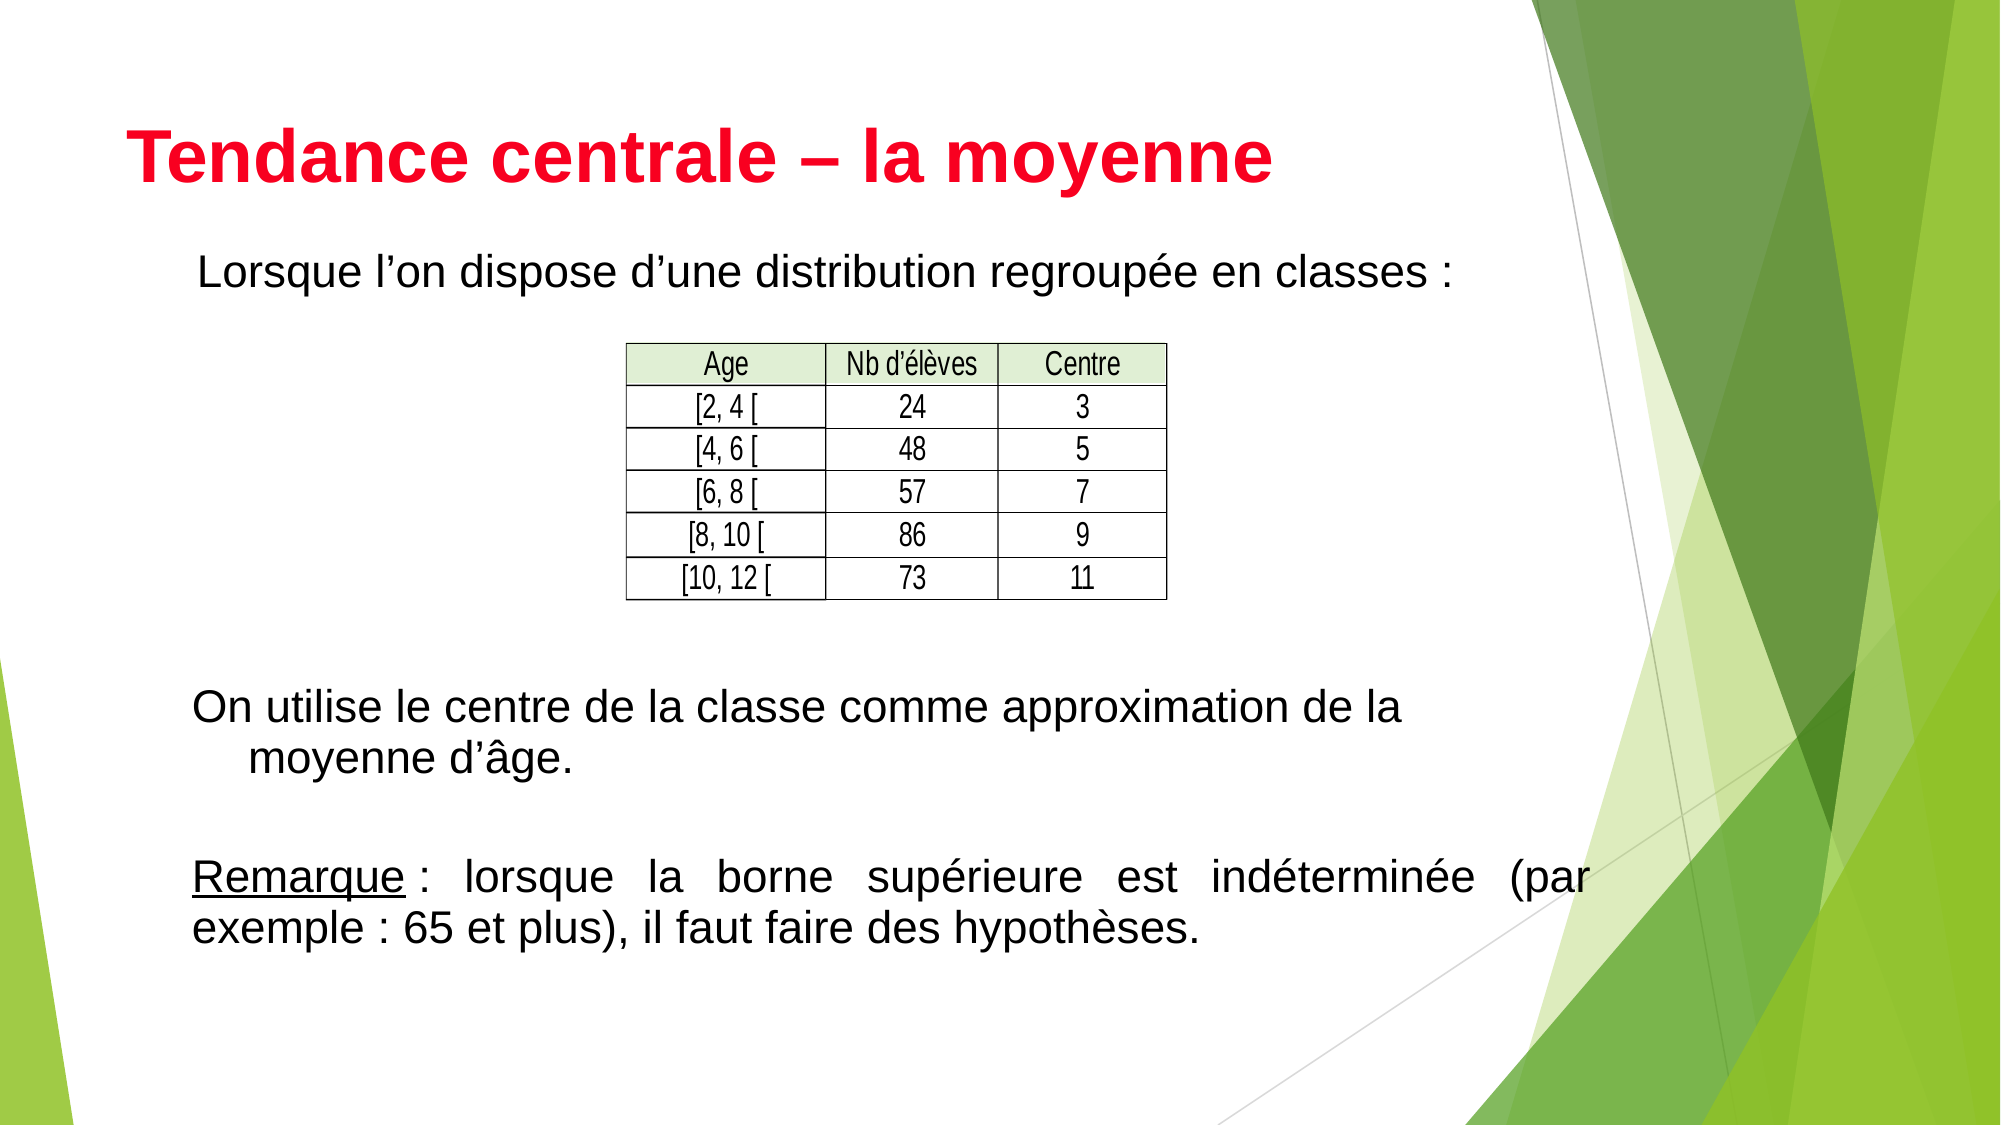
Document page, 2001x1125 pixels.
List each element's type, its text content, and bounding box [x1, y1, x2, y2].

list Lorsque l’on dispose d’une distribution regroupée en classes : [111, 234, 1560, 993]
title Tendance centrale – la moyenne [111, 99, 1522, 234]
text_box On utilise le centre de la classe comme approximation de la moyenne d’âge. Remarque : lorsque la borne supérieure est indéterminée (par exemple : 65 et plus), il faut faire des hypothèses. [177, 673, 1607, 969]
chart [625, 342, 1170, 603]
